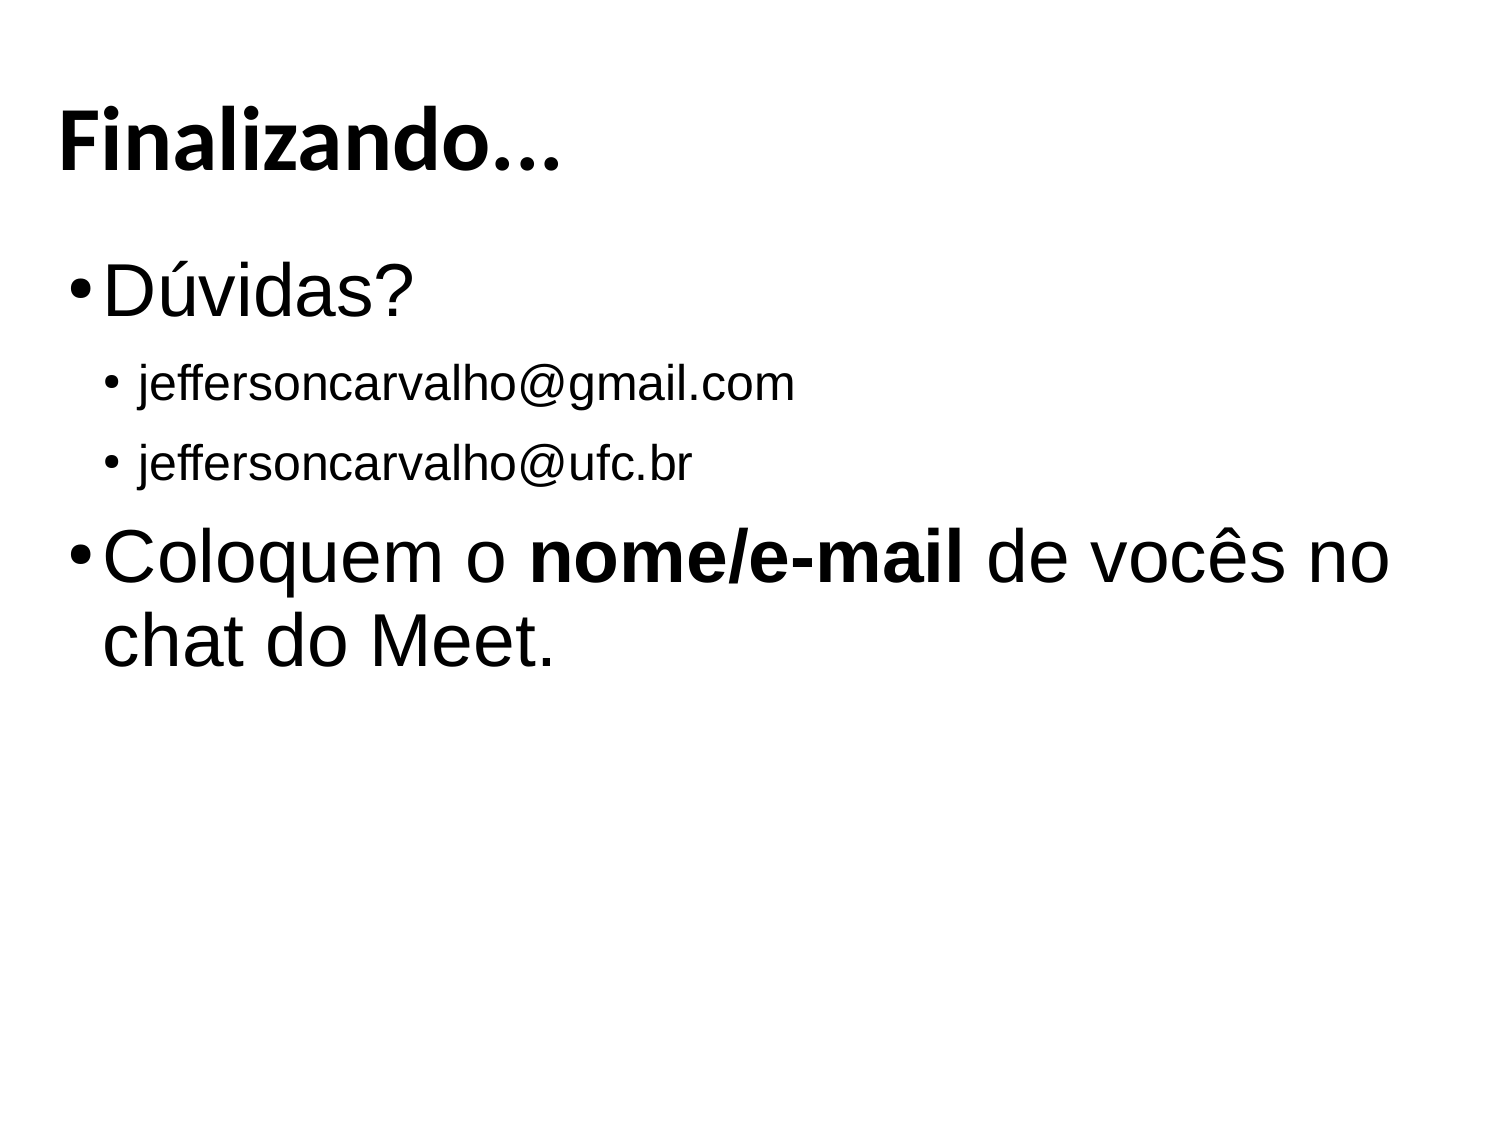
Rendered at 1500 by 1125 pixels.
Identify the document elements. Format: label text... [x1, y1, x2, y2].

subtitle Dúvidas? jeffersoncarvalho@gmail.com jeffersoncarvalho@ufc.br Coloquem o nome/e-mail de vocês no chat do Meet. [67, 248, 1418, 1063]
title Finalizando... [59, 101, 1418, 195]
